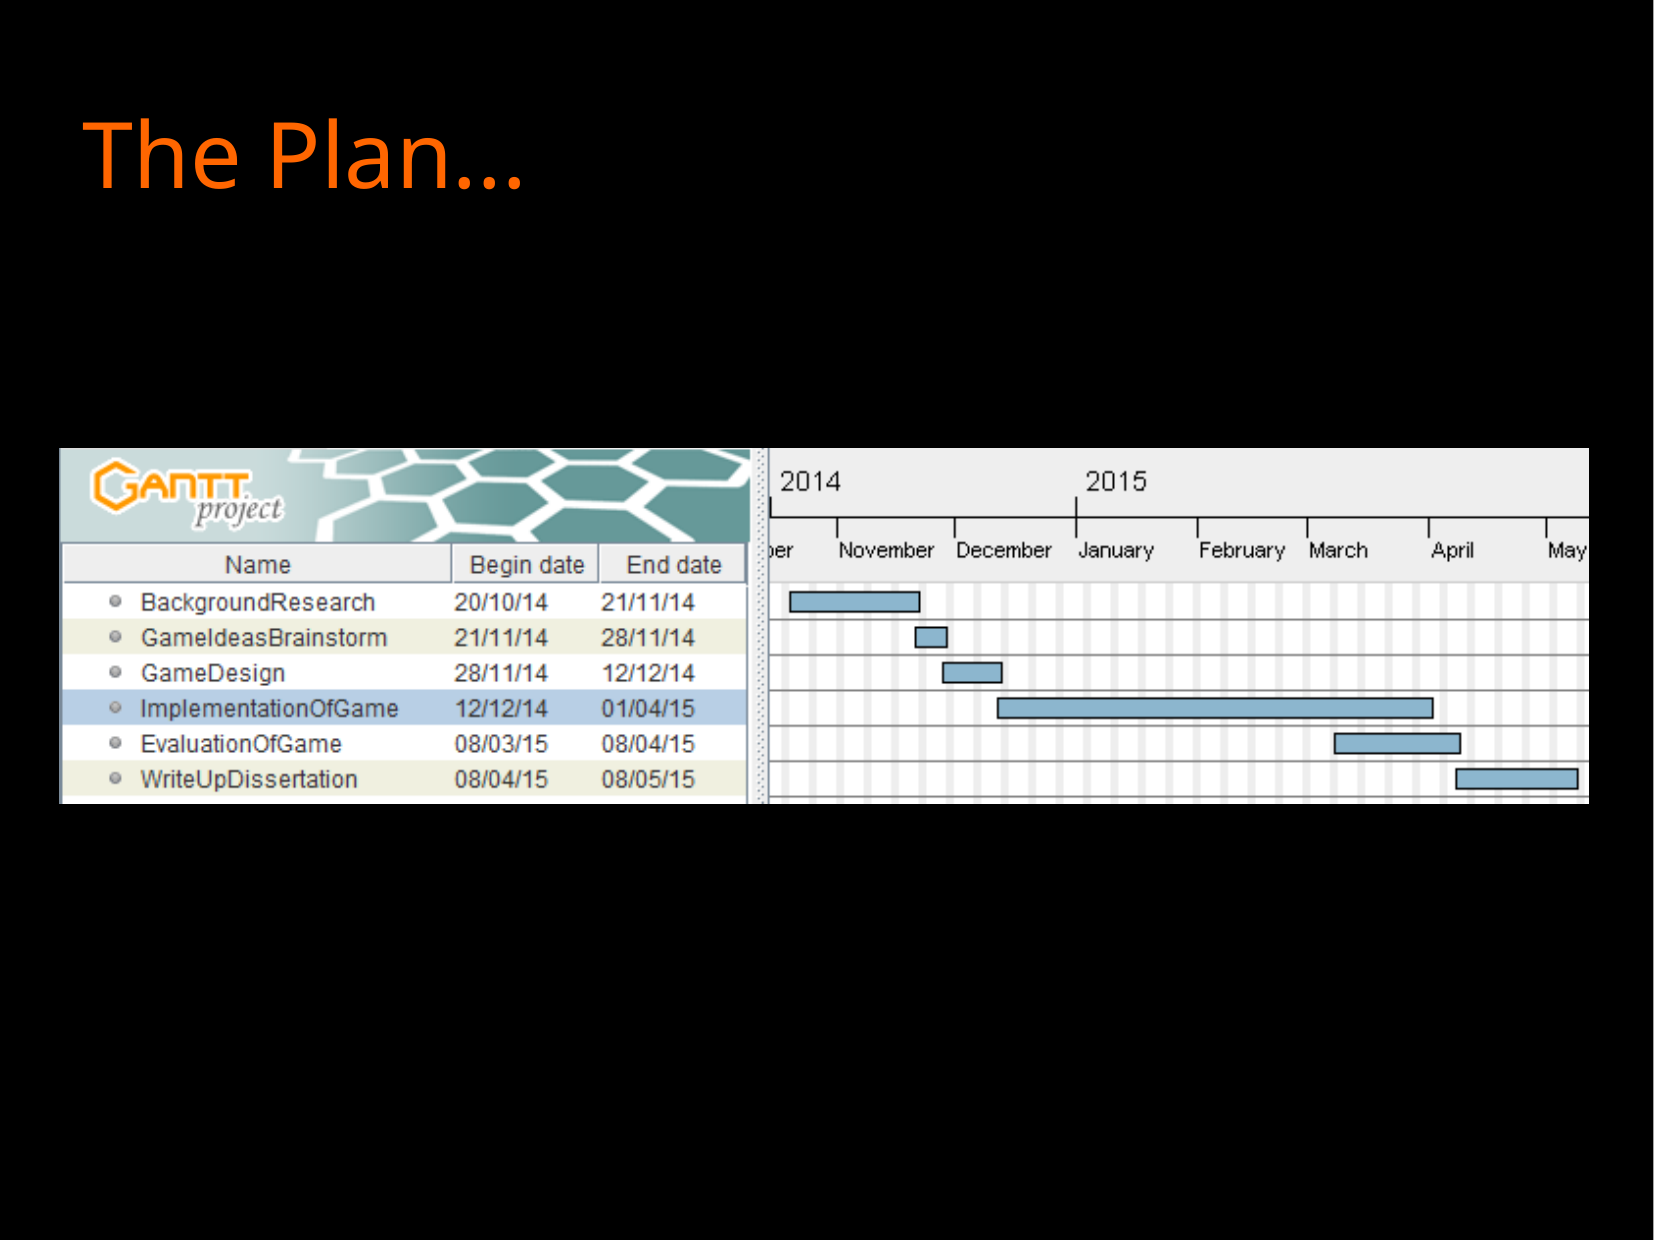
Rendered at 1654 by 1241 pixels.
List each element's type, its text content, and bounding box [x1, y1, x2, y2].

title The Plan... [82, 49, 1571, 257]
picture [59, 448, 1589, 804]
